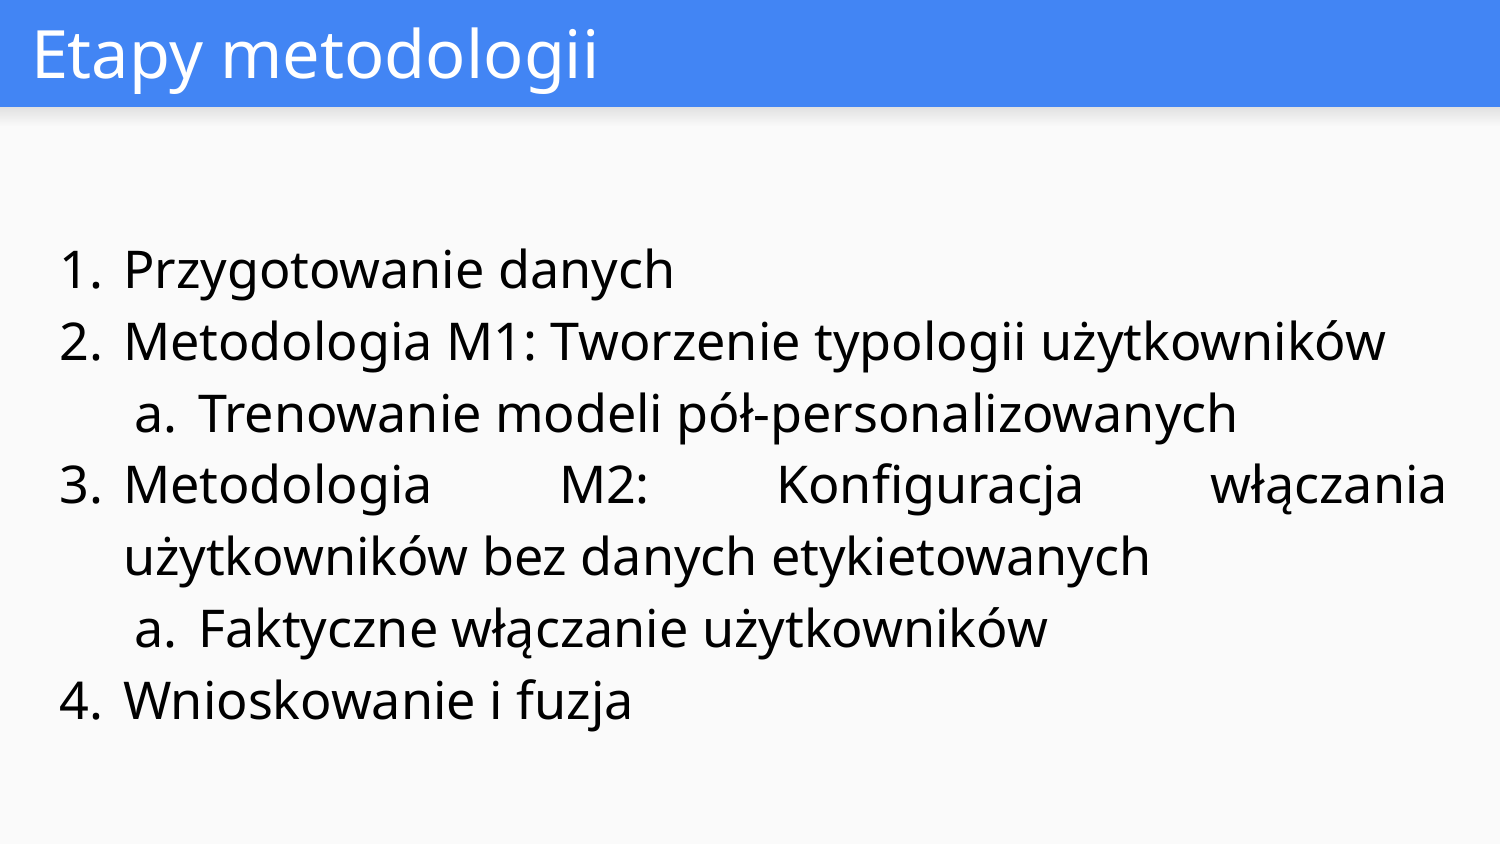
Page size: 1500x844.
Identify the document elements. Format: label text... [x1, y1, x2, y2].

list Przygotowanie danych Metodologia M1: Tworzenie typologii użytkowników Trenowanie modeli pół-personalizowanych Metodologia M2: Konfiguracja włączania użytkowników bez danych etykietowanych Faktyczne włączanie użytkowników Wnioskowanie i fuzja [33, 128, 1465, 829]
title Etapy metodologii [16, 2, 1464, 102]
